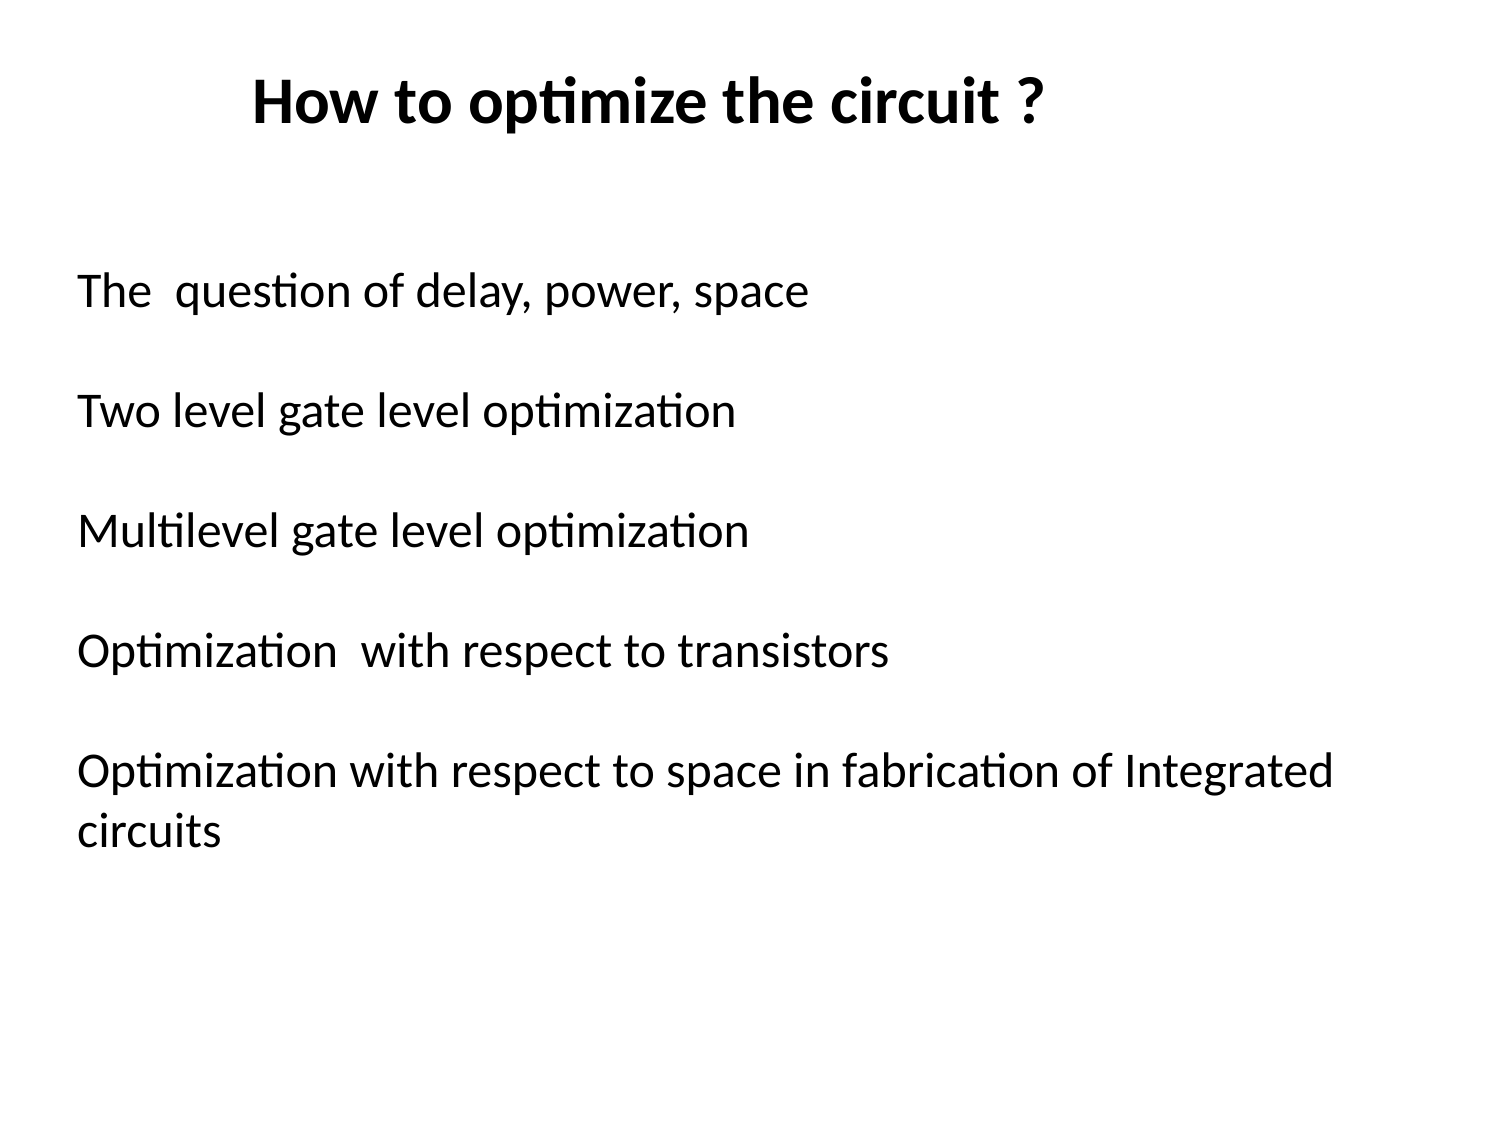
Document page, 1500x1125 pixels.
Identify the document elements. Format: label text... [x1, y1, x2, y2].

text_box The question of delay, power, space Two level gate level optimization Multilevel gate level optimization Optimization with respect to transistors Optimization with respect to space in fabrication of Integrated circuits [62, 249, 1400, 925]
text_box How to optimize the circuit ? [237, 49, 1418, 145]
